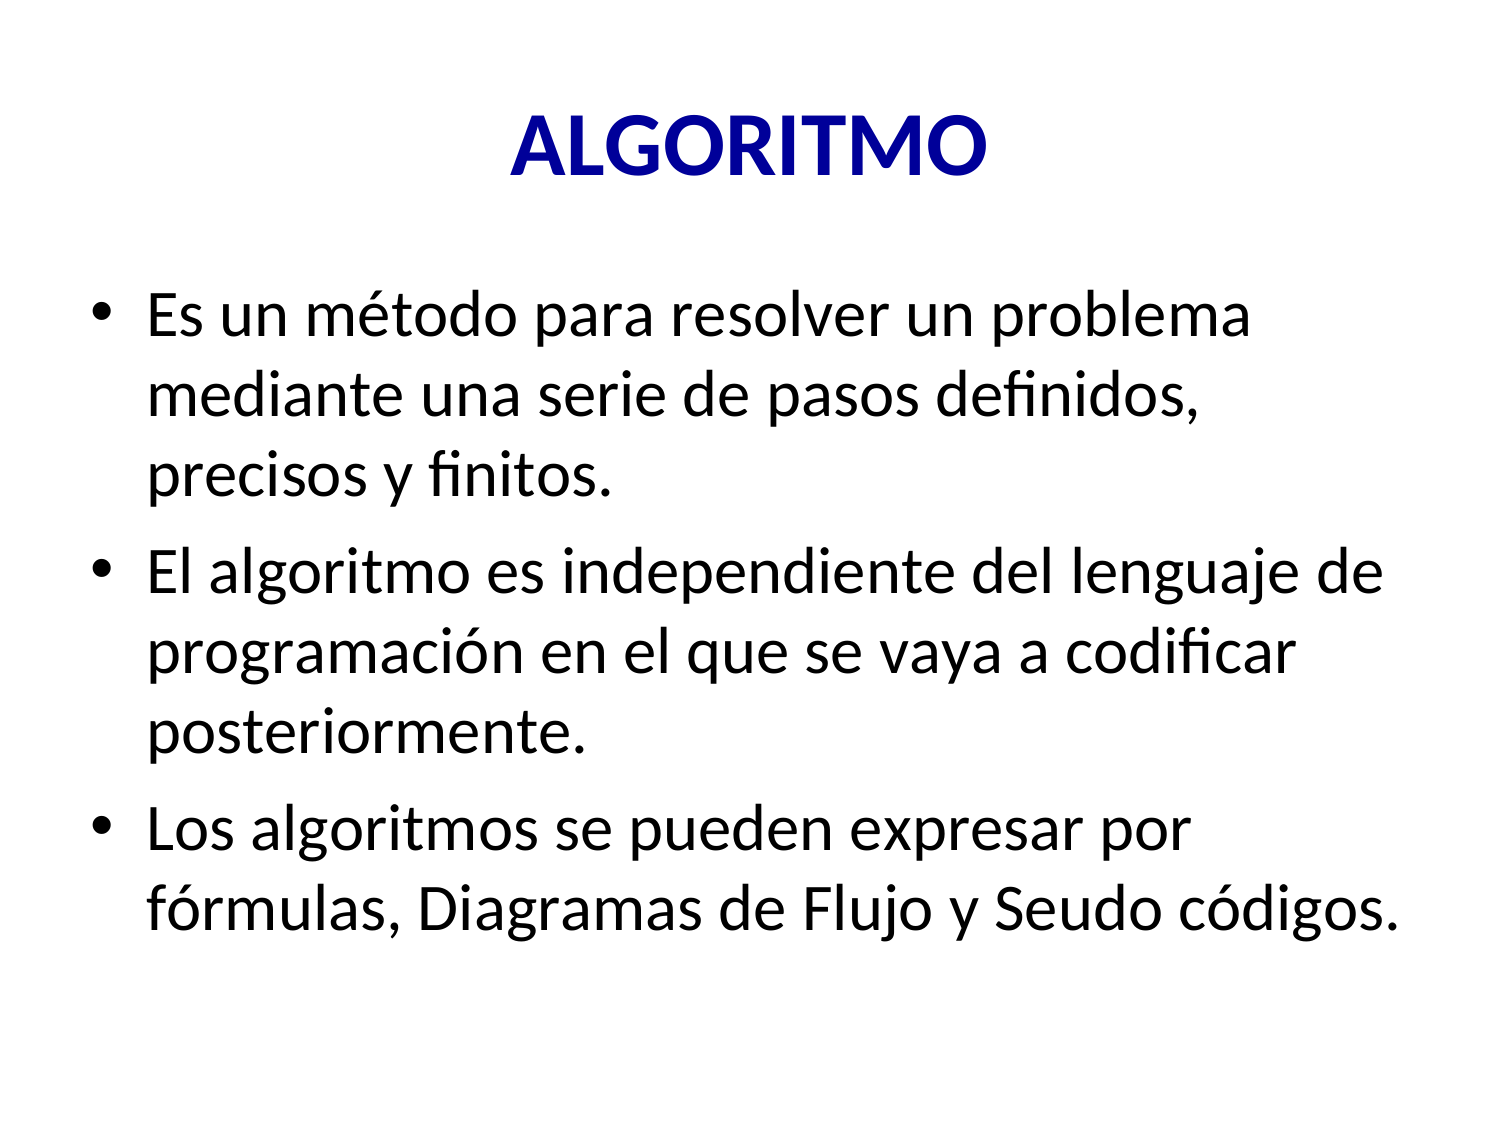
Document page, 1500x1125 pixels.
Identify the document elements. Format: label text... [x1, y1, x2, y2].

list Es un método para resolver un problema mediante una serie de pasos definidos, precisos y finitos. El algoritmo es independiente del lenguaje de programación en el que se vaya a codificar posteriormente. Los algoritmos se pueden expresar por fórmulas, Diagramas de Flujo y Seudo códigos. [75, 262, 1426, 1005]
title ALGORITMO [75, 45, 1426, 233]
